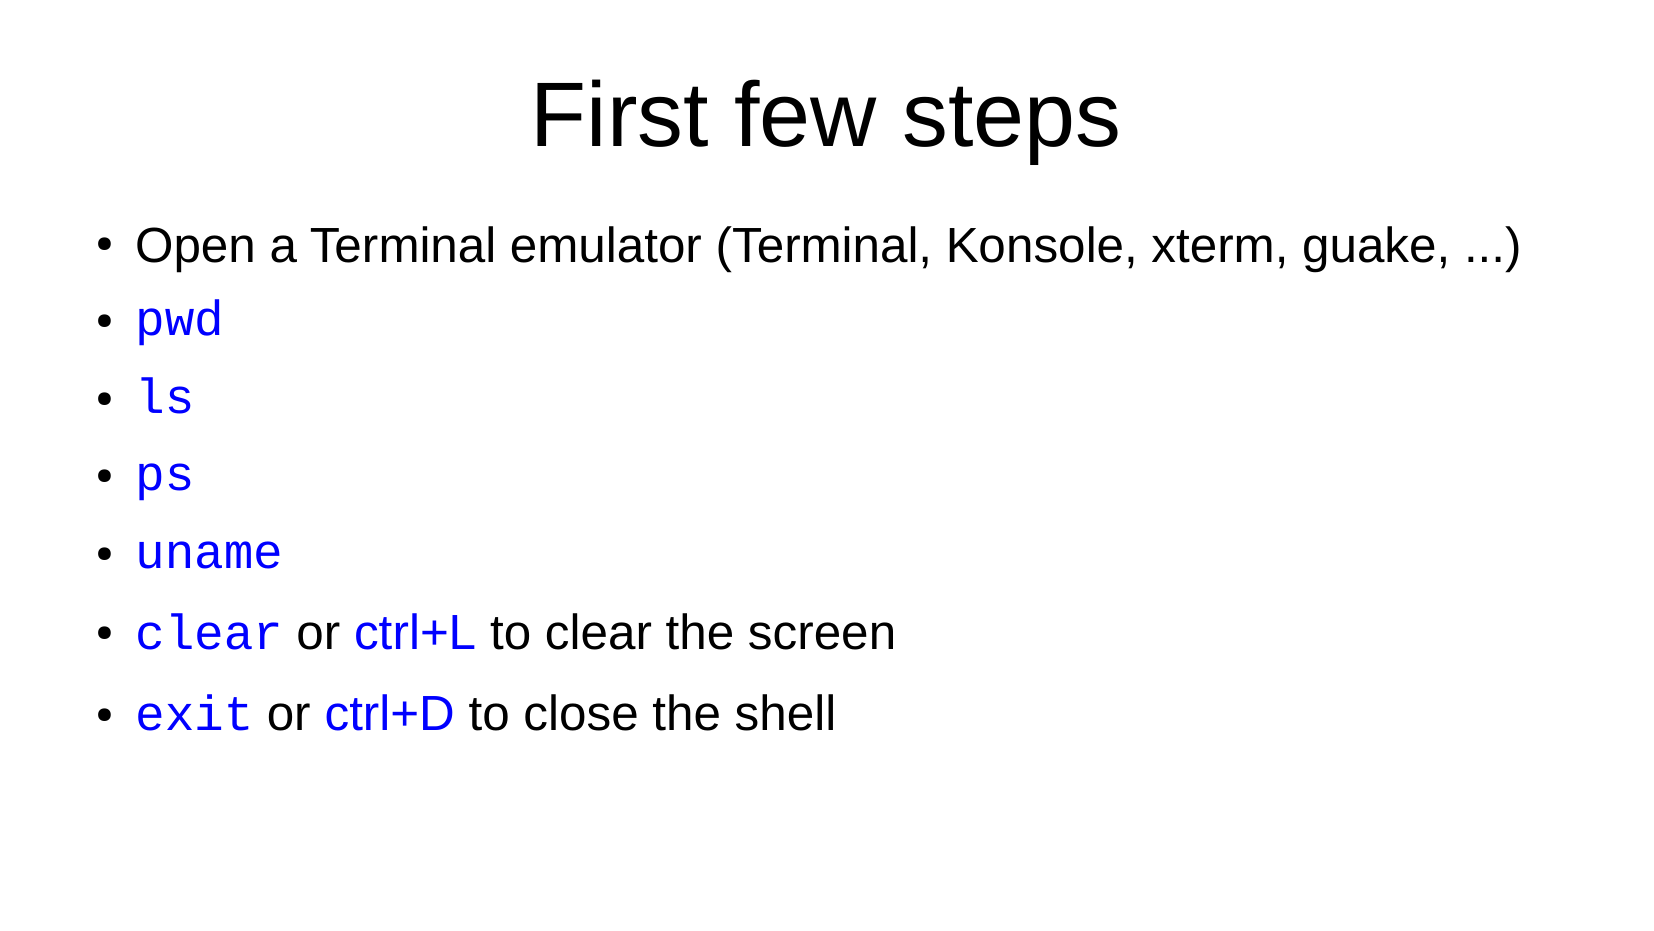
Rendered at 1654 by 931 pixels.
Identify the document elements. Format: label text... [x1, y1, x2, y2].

title First few steps [82, 37, 1571, 193]
list Open a Terminal emulator (Terminal, Konsole, xterm, guake, ...) pwd ls ps uname clear or ctrl+L to clear the screen exit or ctrl+D to close the shell [82, 217, 1571, 758]
